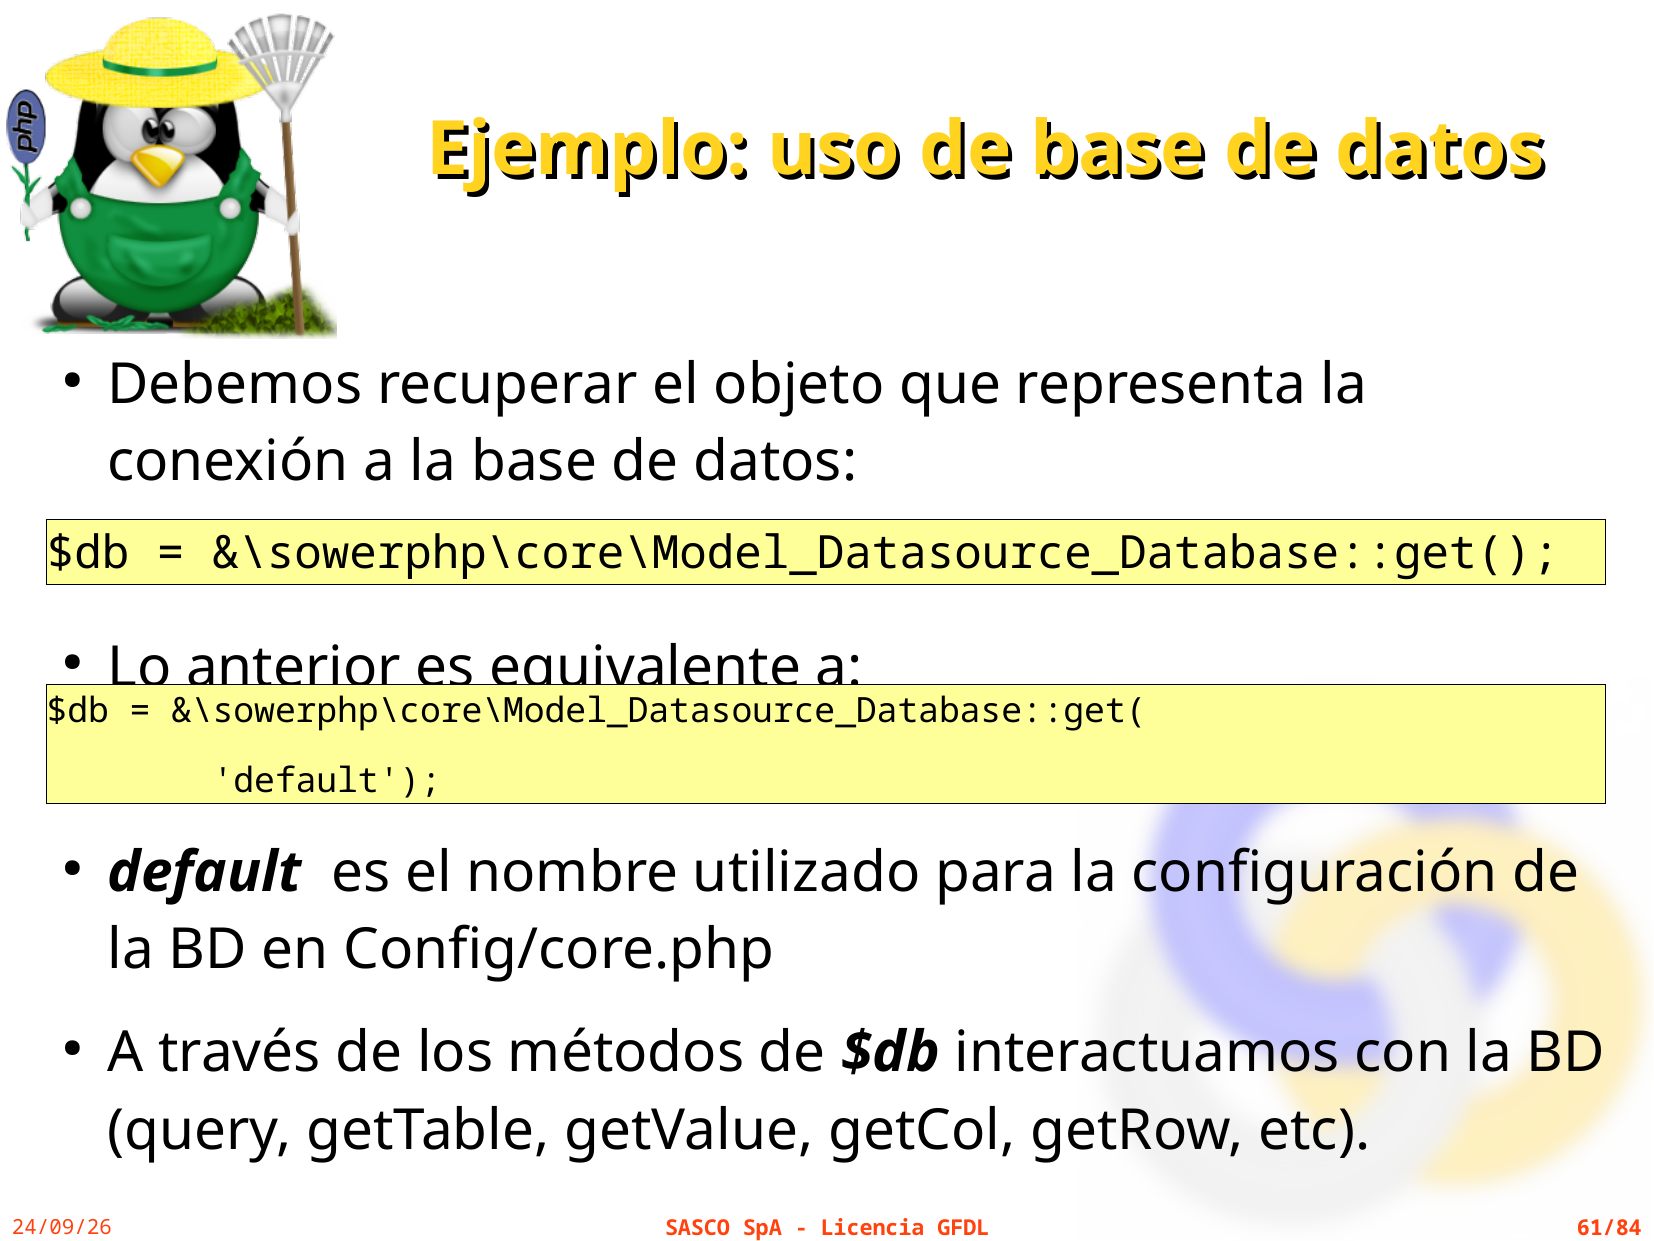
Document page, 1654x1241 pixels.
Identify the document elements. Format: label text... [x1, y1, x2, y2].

title Ejemplo: uso de base de datos [366, 35, 1607, 257]
list $db = &\sowerphp\core\Model_Datasource_Database::get( 'default'); [46, 684, 1606, 804]
picture [1074, 657, 1654, 1241]
list Debemos recuperar el objeto que representa la conexión a la base de datos: Lo anterior es equivalente a: default es el nombre utilizado para la configuración de la BD en Config/core.php A través de los métodos de $db interactuamos con la BD (query, getTable, getValue, getCol, getRow, etc). [47, 342, 1607, 1170]
list $db = &\sowerphp\core\Model_Datasource_Database::get(); [46, 519, 1606, 585]
picture [4, 5, 337, 339]
